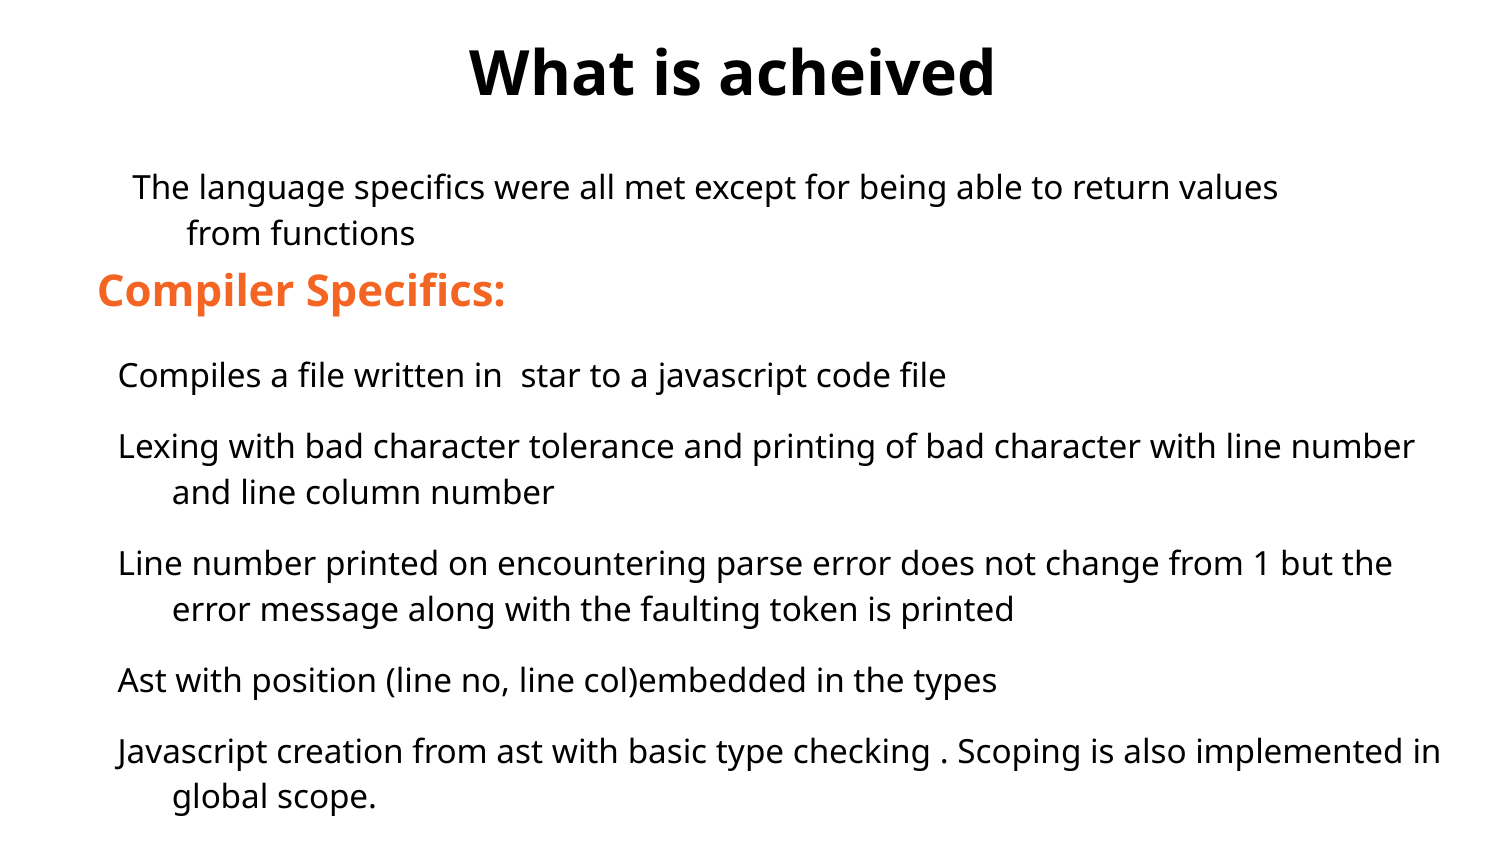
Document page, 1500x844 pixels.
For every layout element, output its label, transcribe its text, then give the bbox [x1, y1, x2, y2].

text_box The language specifics were all met except for being able to return values from functions [96, 144, 1370, 239]
text_box What is acheived [308, 18, 1346, 123]
text_box Compiler Specifics: Compiles a file written in star to a javascript code file Lexing with bad character tolerance and printing of bad character with line number and line column number Line number printed on encountering parse error does not change from 1 but the error message along with the faulting token is printed Ast with position (line no, line col)embedded in the types Javascript creation from ast with basic type checking . Scoping is also implemented in global scope. [81, 239, 1489, 782]
